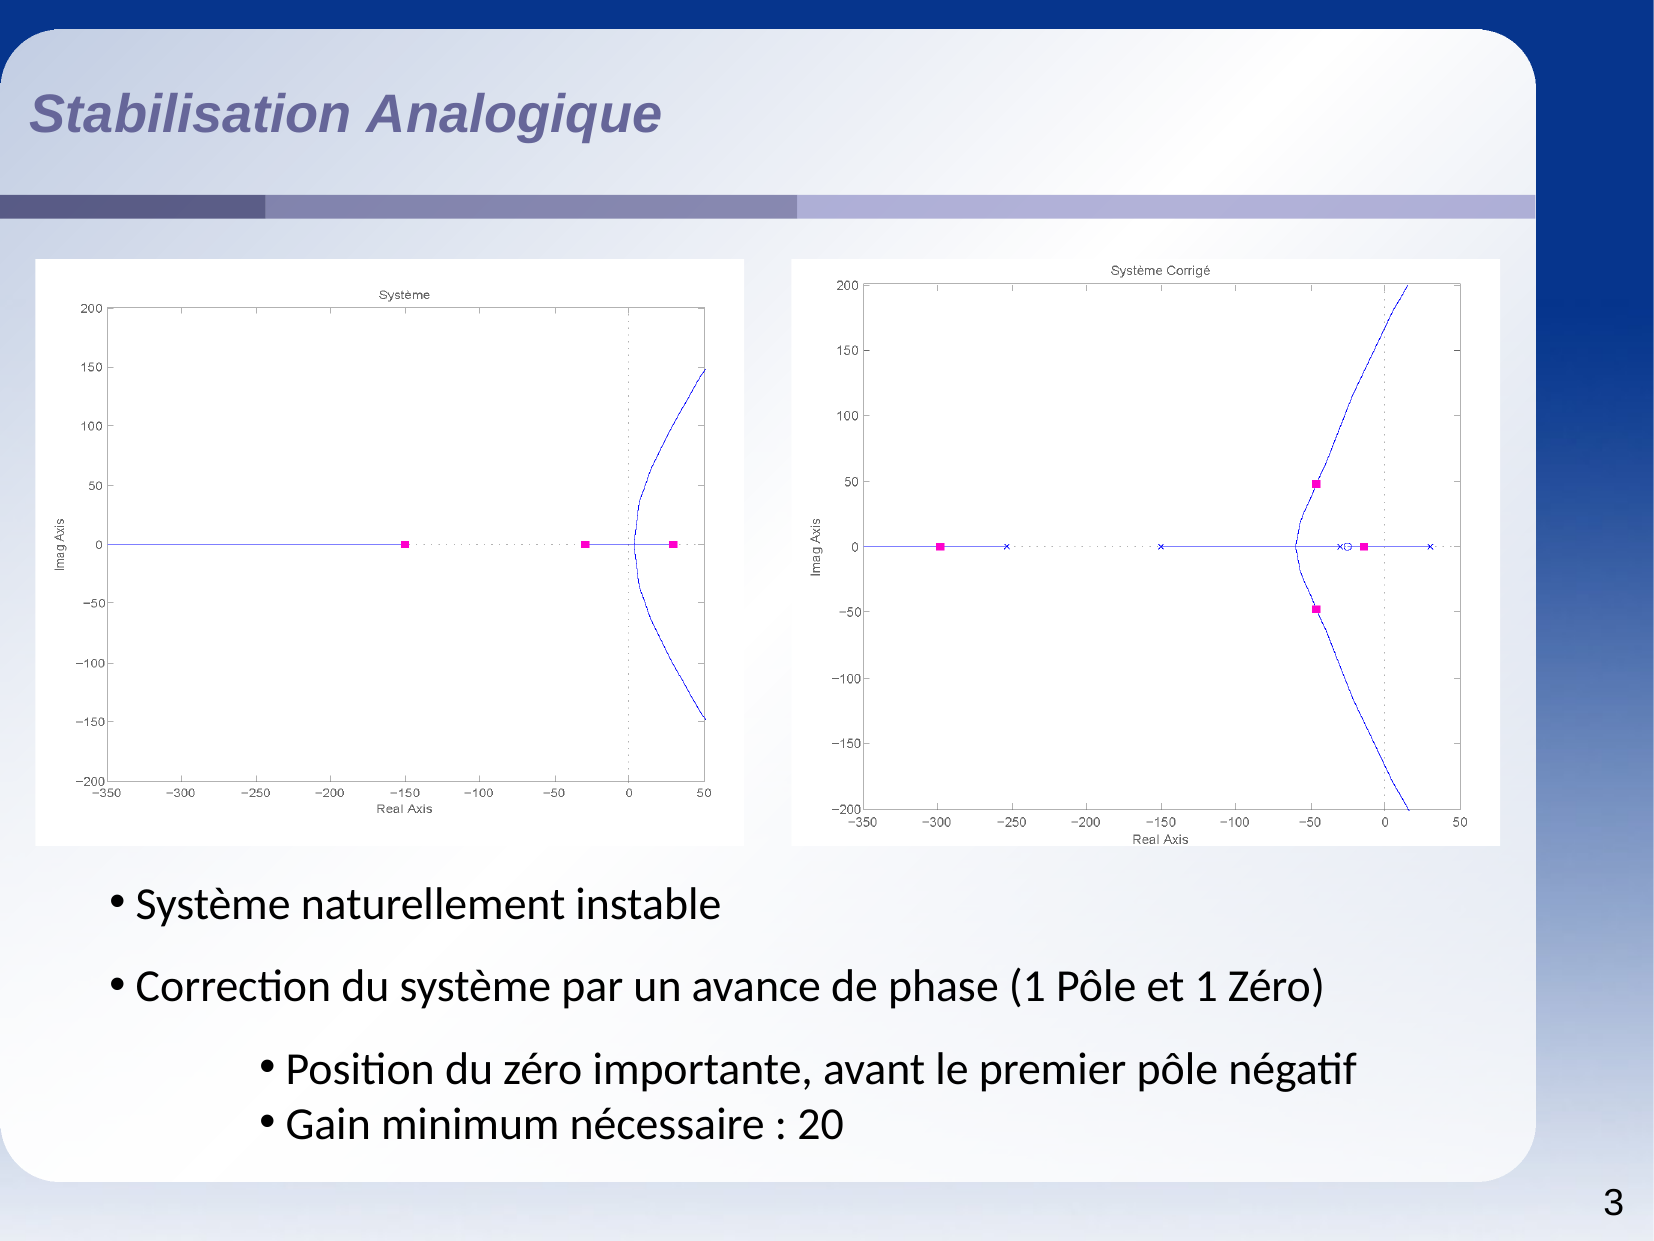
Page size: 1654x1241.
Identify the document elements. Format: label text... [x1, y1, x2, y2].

title Stabilisation Analogique [29, 49, 1506, 178]
text_box Système naturellement instable Correction du système par un avance de phase (1 Pôle et 1 Zéro) Position du zéro importante, avant le premier pôle négatif Gain minimum nécessaire : 20 [94, 838, 1453, 1186]
picture [791, 259, 1501, 846]
picture [0, 0, 1654, 1241]
picture [35, 259, 745, 846]
